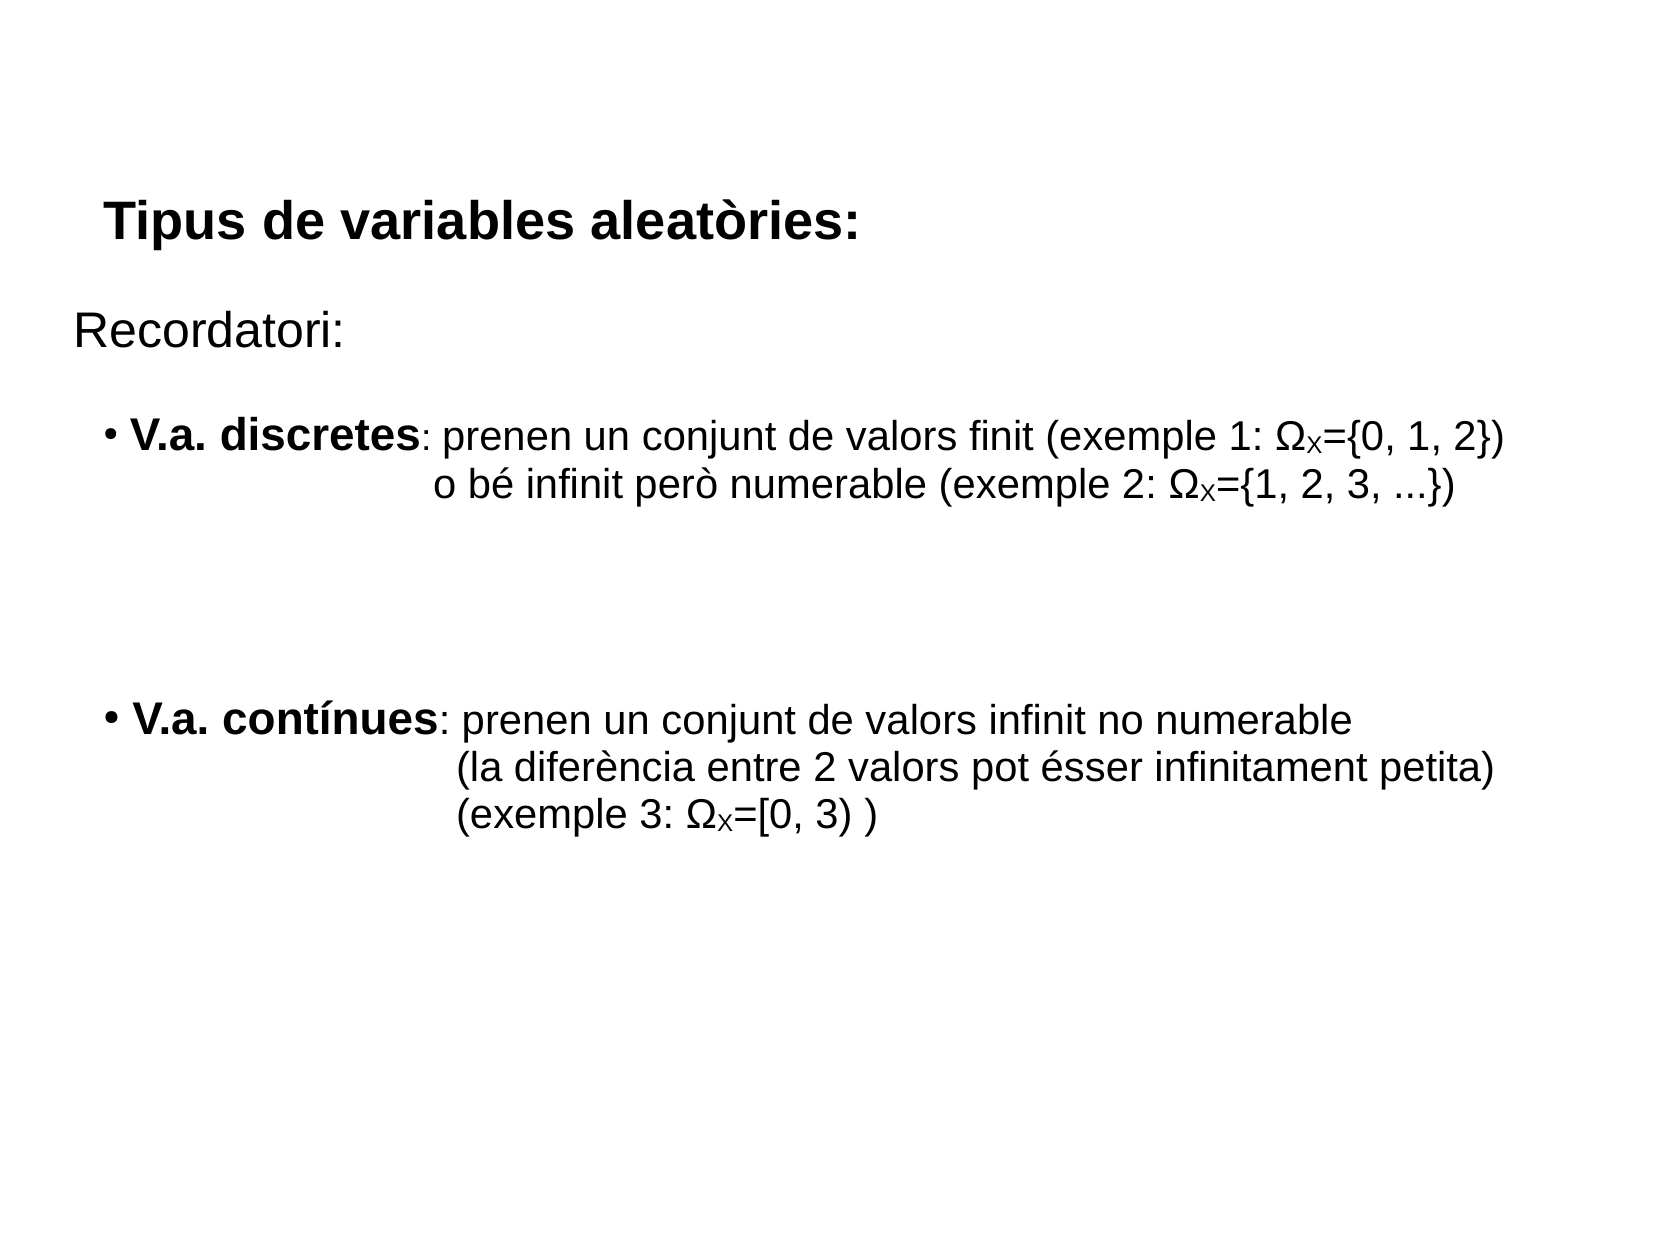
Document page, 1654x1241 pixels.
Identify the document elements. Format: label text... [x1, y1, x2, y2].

text_box Tipus de variables aleatòries: V.a. discretes: prenen un conjunt de valors finit (exemple 1: ΩX={0, 1, 2}) o bé infinit però numerable (exemple 2: ΩX={1, 2, 3, ...}) V.a. contínues: prenen un conjunt de valors infinit no numerable (la diferència entre 2 valors pot ésser infinitament petita) (exemple 3: ΩX=[0, 3) ) [88, 183, 1654, 975]
text_box Recordatori: [59, 295, 361, 366]
